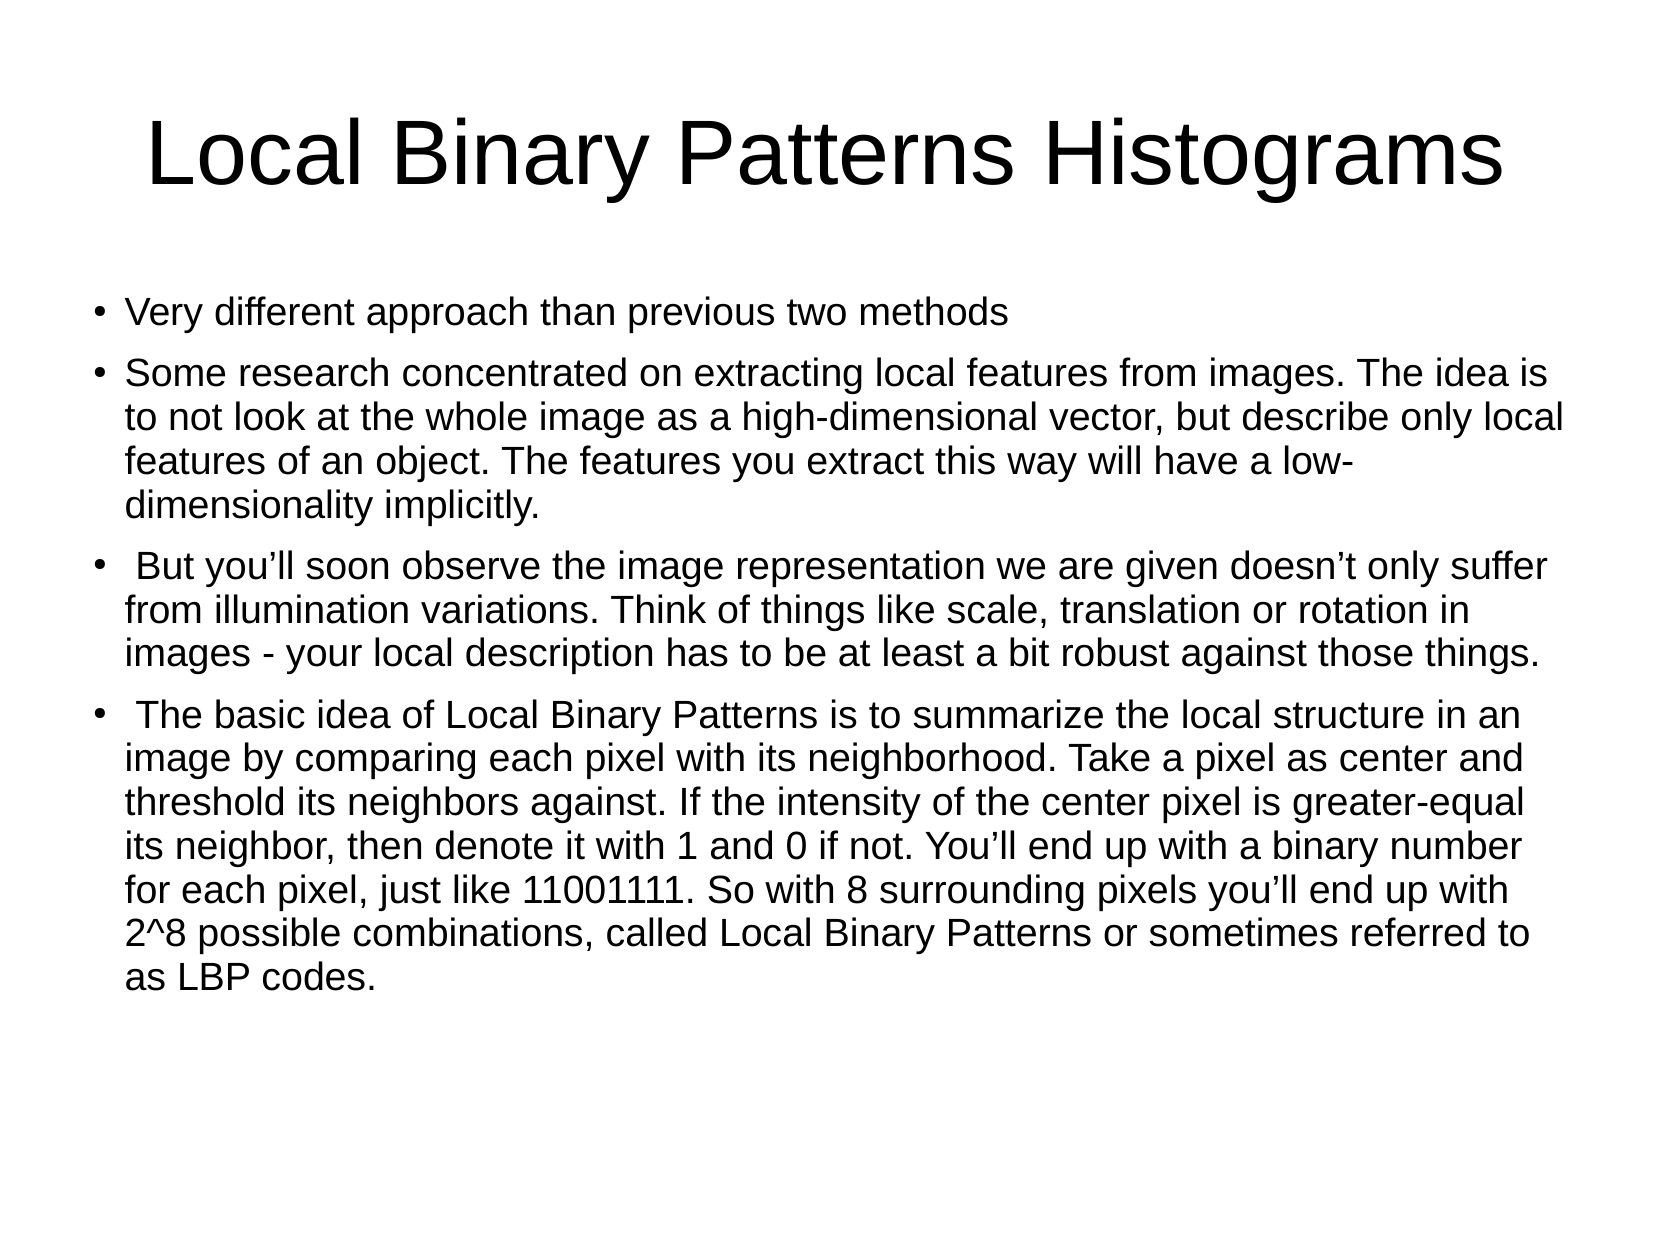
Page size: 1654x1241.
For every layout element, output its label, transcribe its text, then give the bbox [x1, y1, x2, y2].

list Very different approach than previous two methods Some research concentrated on extracting local features from images. The idea is to not look at the whole image as a high-dimensional vector, but describe only local features of an object. The features you extract this way will have a low-dimensionality implicitly. But you’ll soon observe the image representation we are given doesn’t only suffer from illumination variations. Think of things like scale, translation or rotation in images - your local description has to be at least a bit robust against those things. The basic idea of Local Binary Patterns is to summarize the local structure in an image by comparing each pixel with its neighborhood. Take a pixel as center and threshold its neighbors against. If the intensity of the center pixel is greater-equal its neighbor, then denote it with 1 and 0 if not. You’ll end up with a binary number for each pixel, just like 11001111. So with 8 surrounding pixels you’ll end up with 2^8 possible combinations, called Local Binary Patterns or sometimes referred to as LBP codes. [82, 290, 1571, 1010]
title Local Binary Patterns Histograms [82, 49, 1571, 257]
